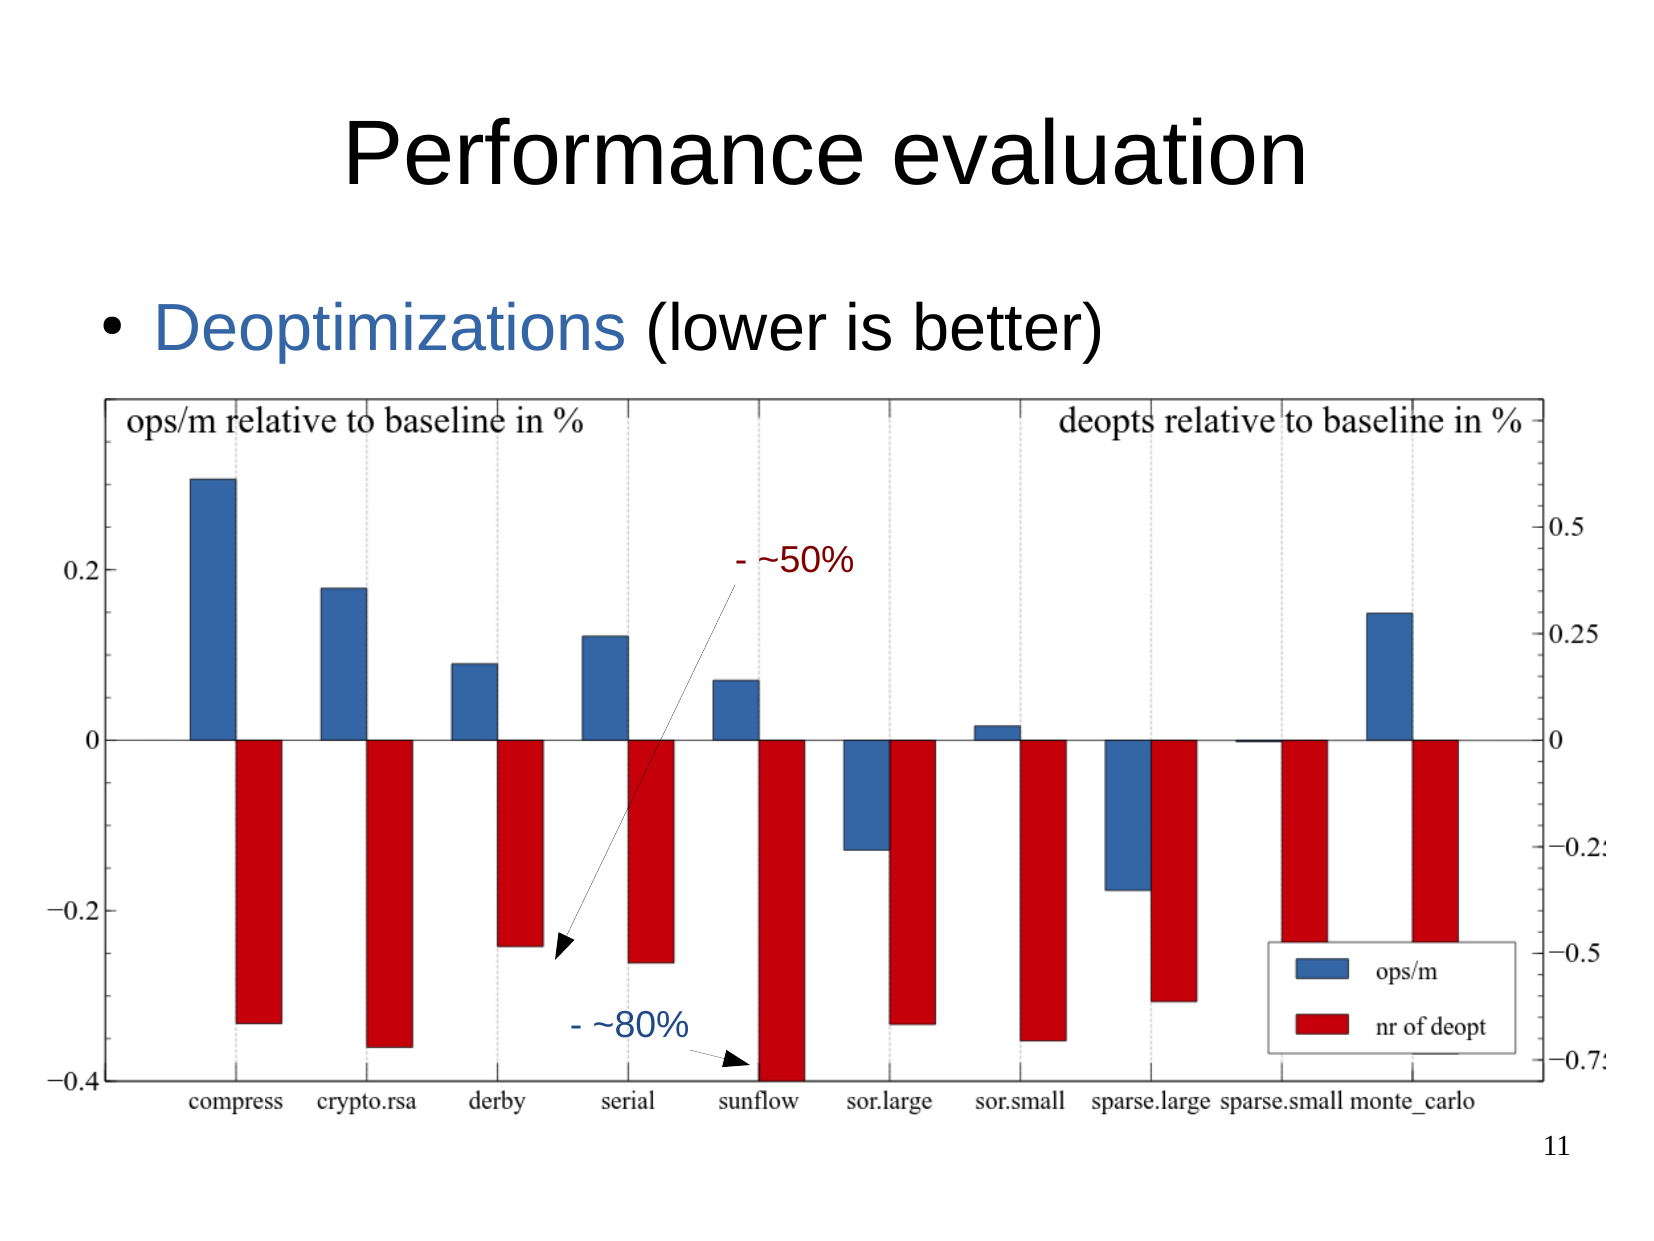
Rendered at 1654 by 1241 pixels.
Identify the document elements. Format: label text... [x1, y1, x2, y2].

text_box - ~50% [720, 531, 901, 631]
picture [43, 389, 1606, 1171]
title Performance evaluation [82, 49, 1571, 257]
list Deoptimizations (lower is better) [82, 290, 1571, 1010]
text_box - ~80% [555, 996, 736, 1096]
